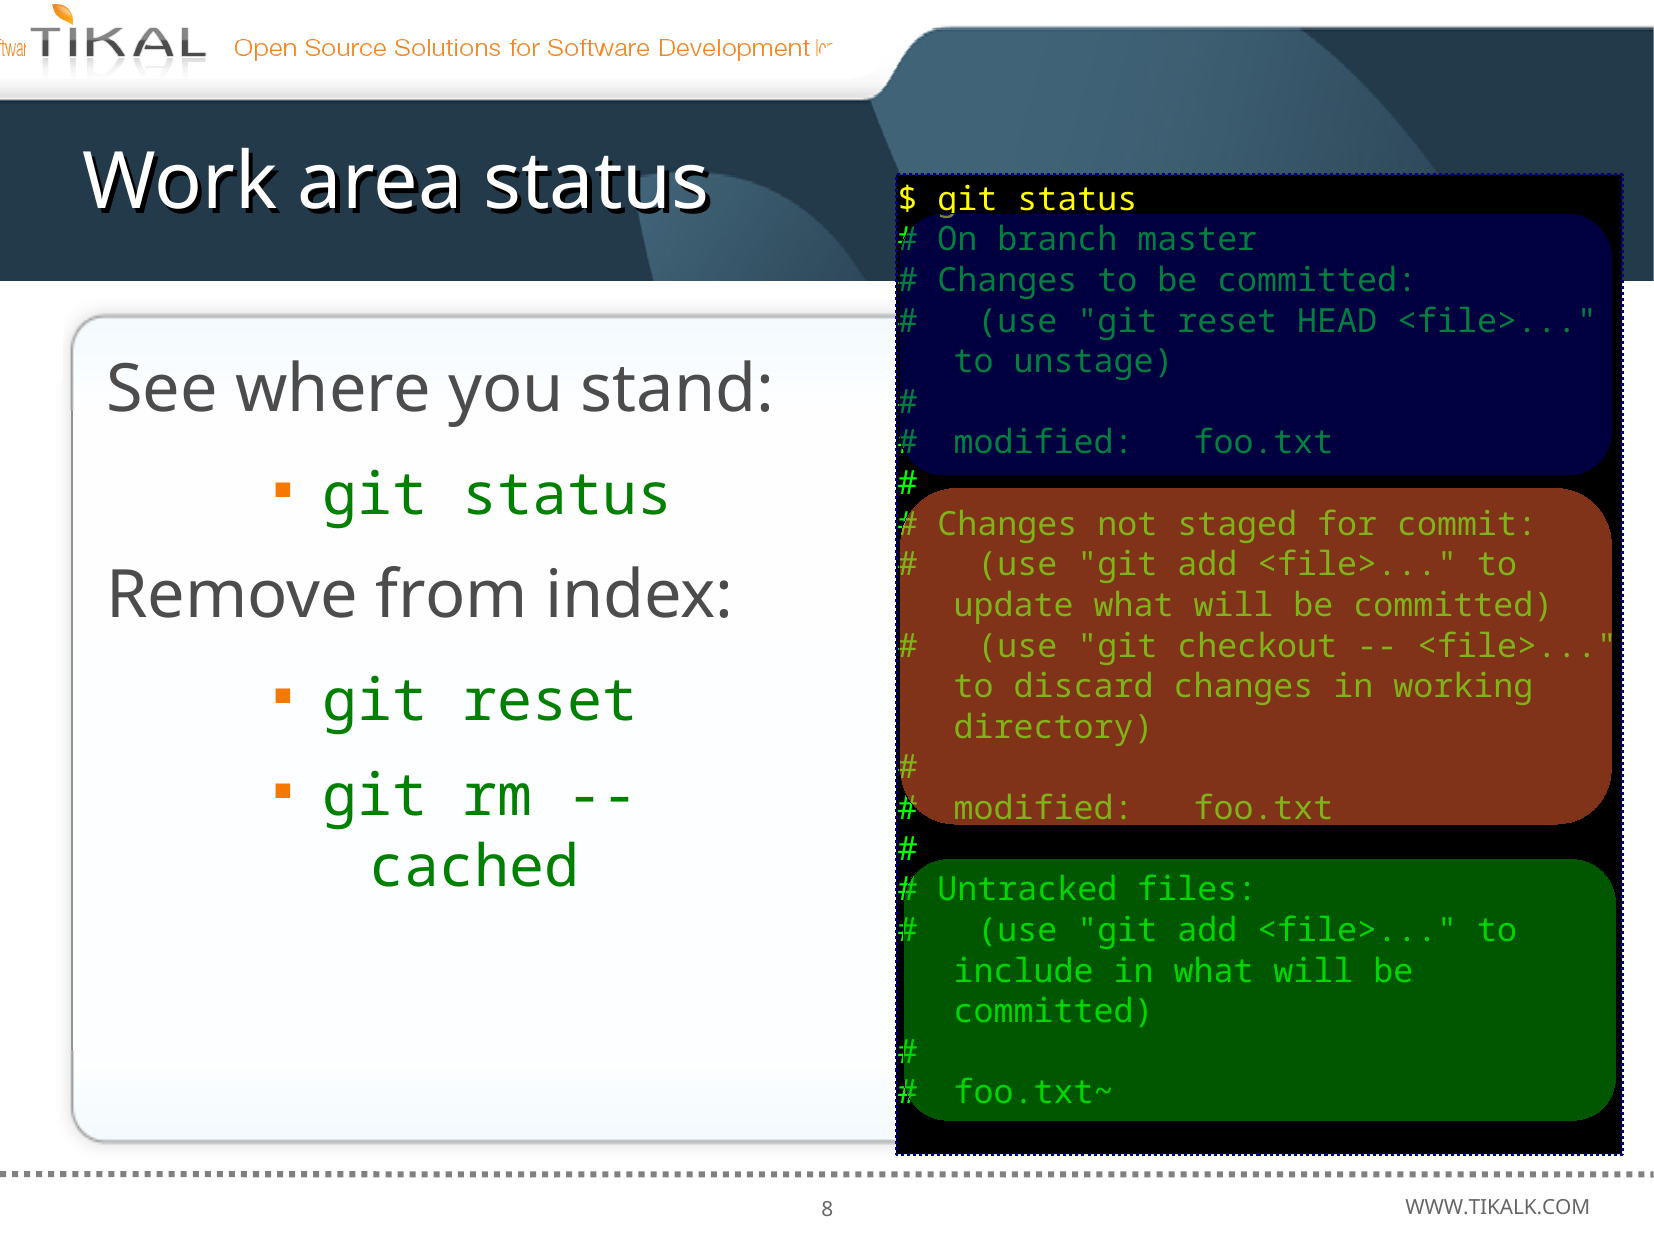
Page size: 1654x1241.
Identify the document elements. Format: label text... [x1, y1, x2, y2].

text_box [903, 858, 1617, 1122]
text_box [899, 213, 1613, 476]
text_box [899, 487, 1613, 826]
picture [55, 1050, 1616, 1163]
picture [55, 296, 896, 410]
list $ git status # On branch master # Changes to be committed: # (use "git reset HEAD <file>..." to unstage) # # modified: foo.txt # # Changes not staged for commit: # (use "git add <file>..." to update what will be committed) # (use "git checkout -- <file>..." to discard changes in working directory) # # modified: foo.txt # # Untracked files: # (use "git add <file>..." to include in what will be committed) # # foo.txt~ [896, 174, 1623, 1155]
list See where you stand: git status Remove from index: git reset git rm --cached [106, 343, 832, 976]
picture [0, 3, 1654, 281]
title Work area status [82, 73, 1570, 280]
